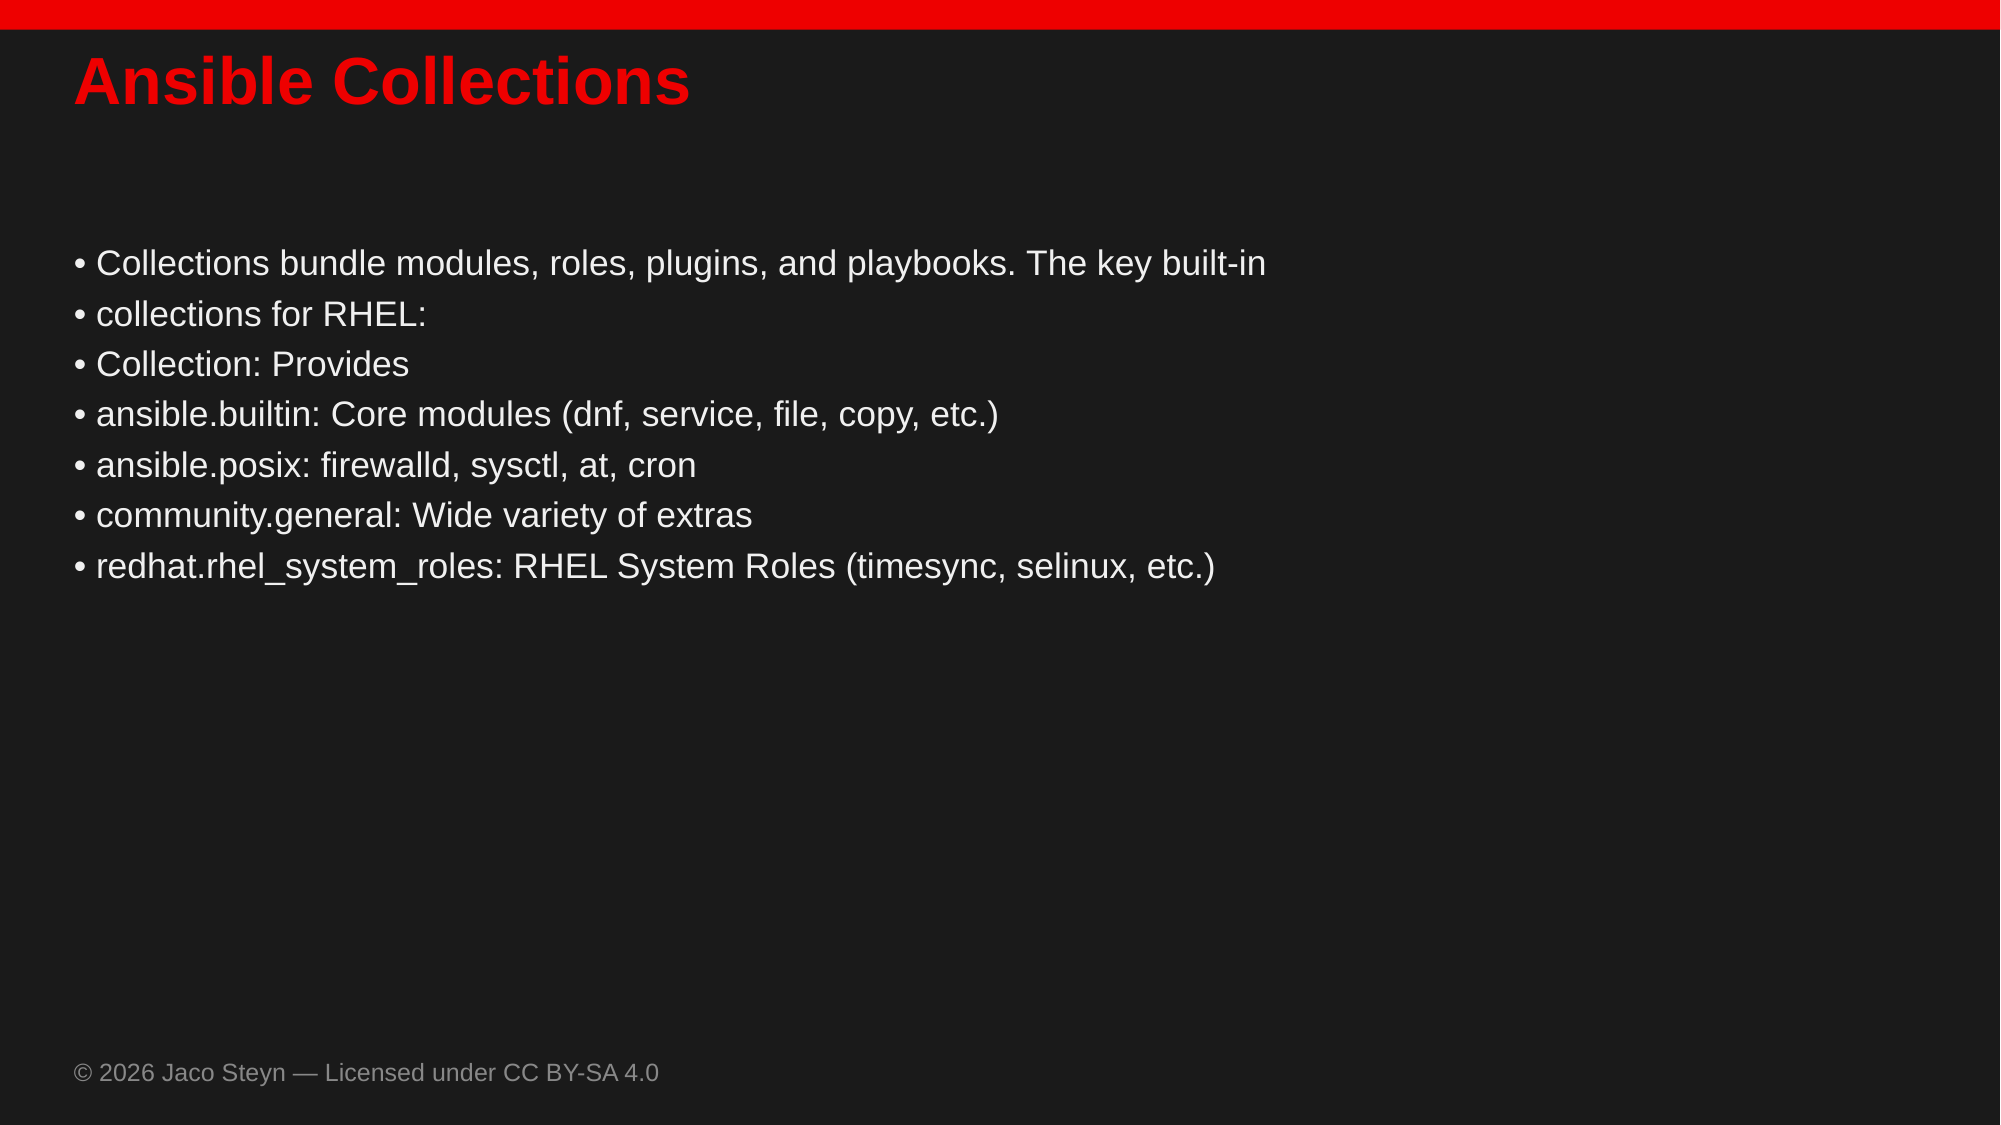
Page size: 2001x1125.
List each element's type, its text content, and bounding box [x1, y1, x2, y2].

text_box [0, 0, 2001, 30]
text_box • Collections bundle modules, roles, plugins, and playbooks. The key built-in • collections for RHEL: • Collection: Provides • ansible.builtin: Core modules (dnf, service, file, copy, etc.) • ansible.posix: firewalld, sysctl, at, cron • community.general: Wide variety of extras • redhat.rhel_system_roles: RHEL System Roles (timesync, selinux, etc.) [59, 236, 1942, 1037]
text_box © 2026 Jaco Steyn — Licensed under CC BY-SA 4.0 [59, 1051, 1942, 1093]
text_box Ansible Collections [59, 36, 1942, 208]
